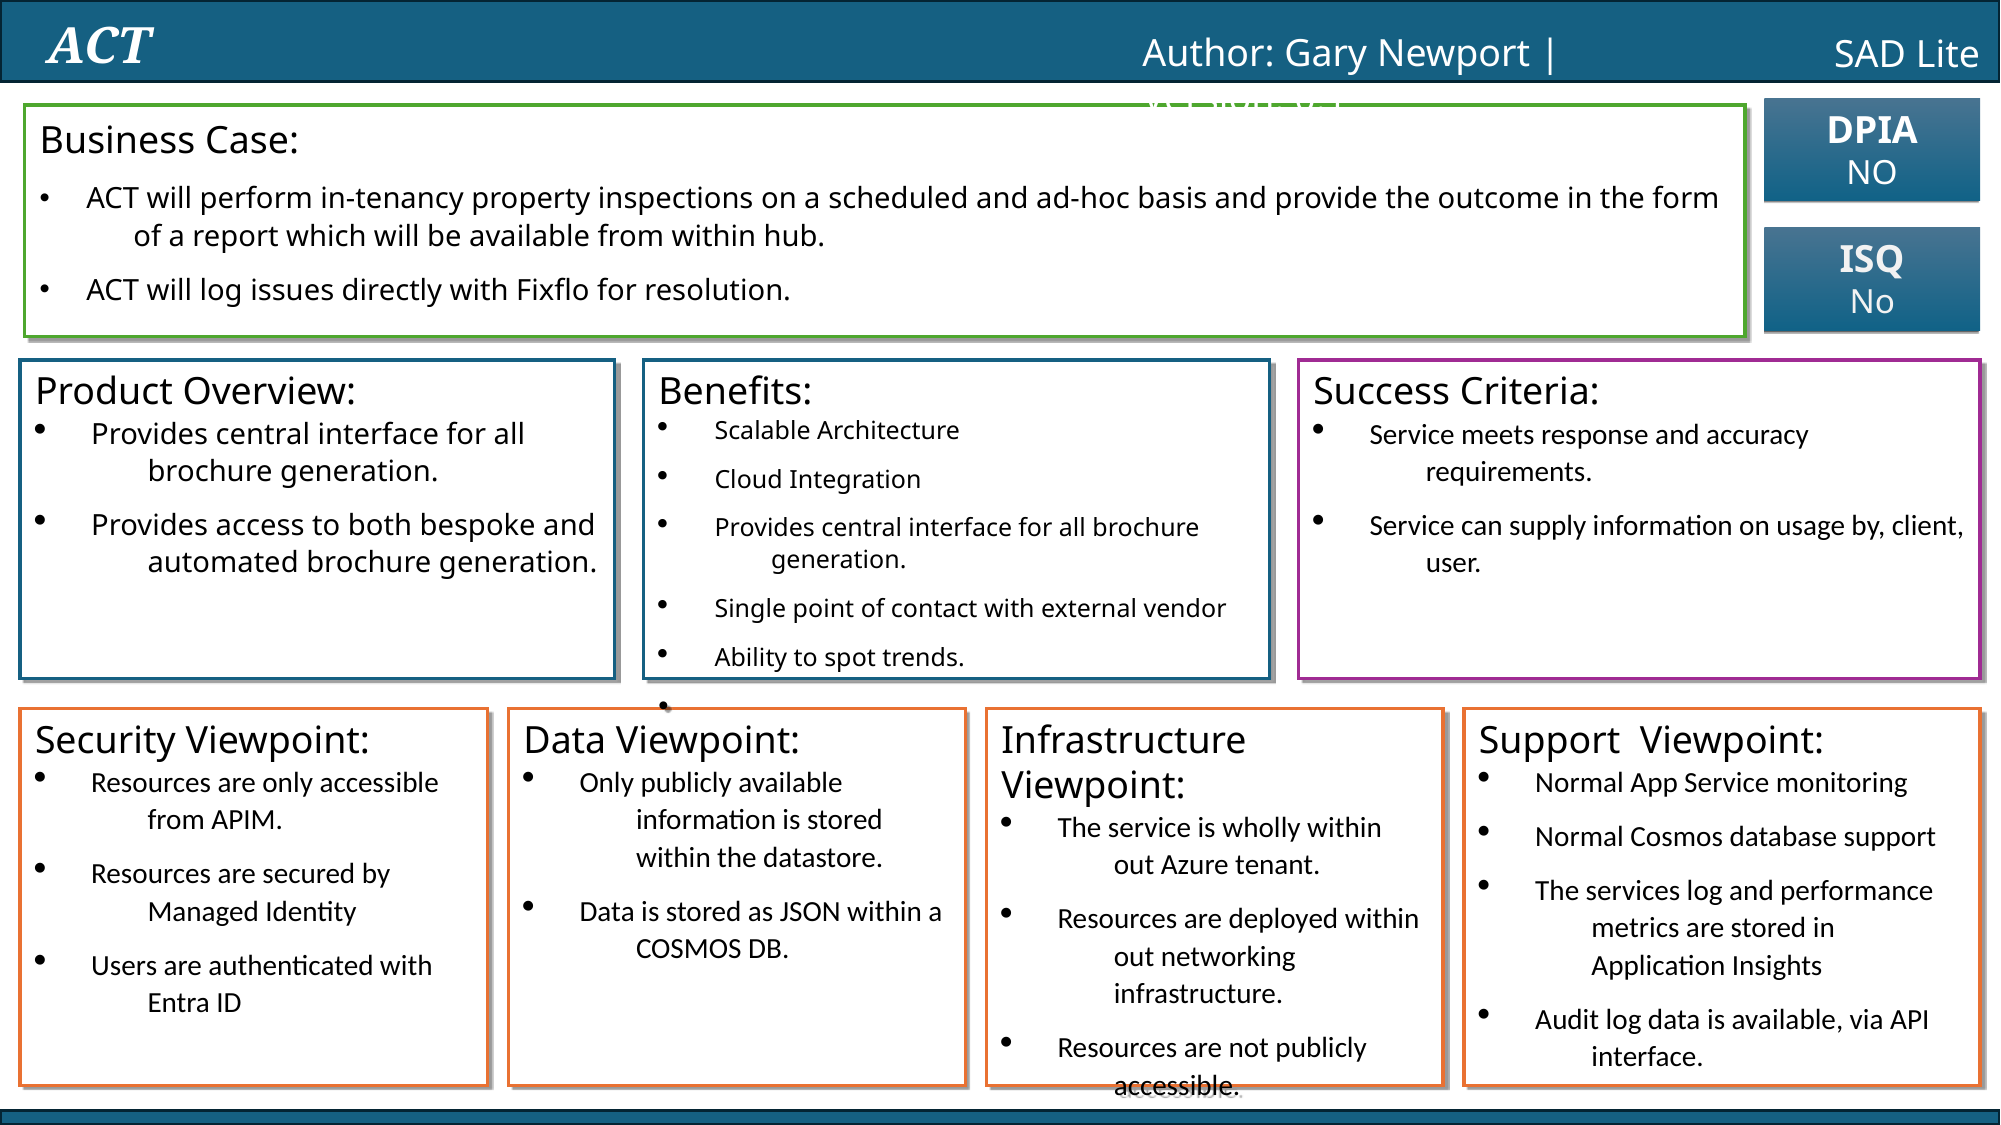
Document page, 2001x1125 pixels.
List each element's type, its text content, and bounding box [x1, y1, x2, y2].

text_box SAD Lite [1819, 22, 2000, 84]
text_box Benefits: Scalable Architecture Cloud Integration Provides central interface for all brochure generation. Single point of contact with external vendor Ability to spot trends. [643, 360, 1269, 678]
text_box [0, 0, 2000, 82]
text_box Product Overview: Provides central interface for all brochure generation. Provides access to both bespoke and automated brochure generation. [20, 360, 615, 678]
text_box Success Criteria: Service meets response and accuracy requirements. Service can supply information on usage by, client, user. [1298, 360, 1980, 678]
text_box Infrastructure Viewpoint: The service is wholly within out Azure tenant. Resources are deployed within out networking infrastructure. Resources are not publicly accessible. [986, 708, 1443, 1085]
text_box Support Viewpoint: Normal App Service monitoring Normal Cosmos database support The services log and performance metrics are stored in Application Insights Audit log data is available, via API interface. [1464, 708, 1980, 1085]
text_box [0, 1111, 2000, 1125]
text_box ISQ No [1764, 227, 1980, 330]
text_box DPIA NO [1764, 98, 1980, 201]
text_box Data Viewpoint: Only publicly available information is stored within the datastore. Data is stored as JSON within a COSMOS DB. [508, 708, 965, 1085]
text_box Business Case: ACT will perform in-tenancy property inspections on a scheduled and ad-hoc basis and provide the outcome in the form of a report which will be available from within hub. ACT will log issues directly with Fixflo for resolution. [25, 105, 1745, 337]
text_box Author: Gary Newport | Version: 0.1 [1127, 21, 1725, 82]
text_box ACT [32, 6, 810, 82]
text_box Security Viewpoint: Resources are only accessible from APIM. Resources are secured by Managed Identity Users are authenticated with Entra ID [20, 708, 487, 1085]
